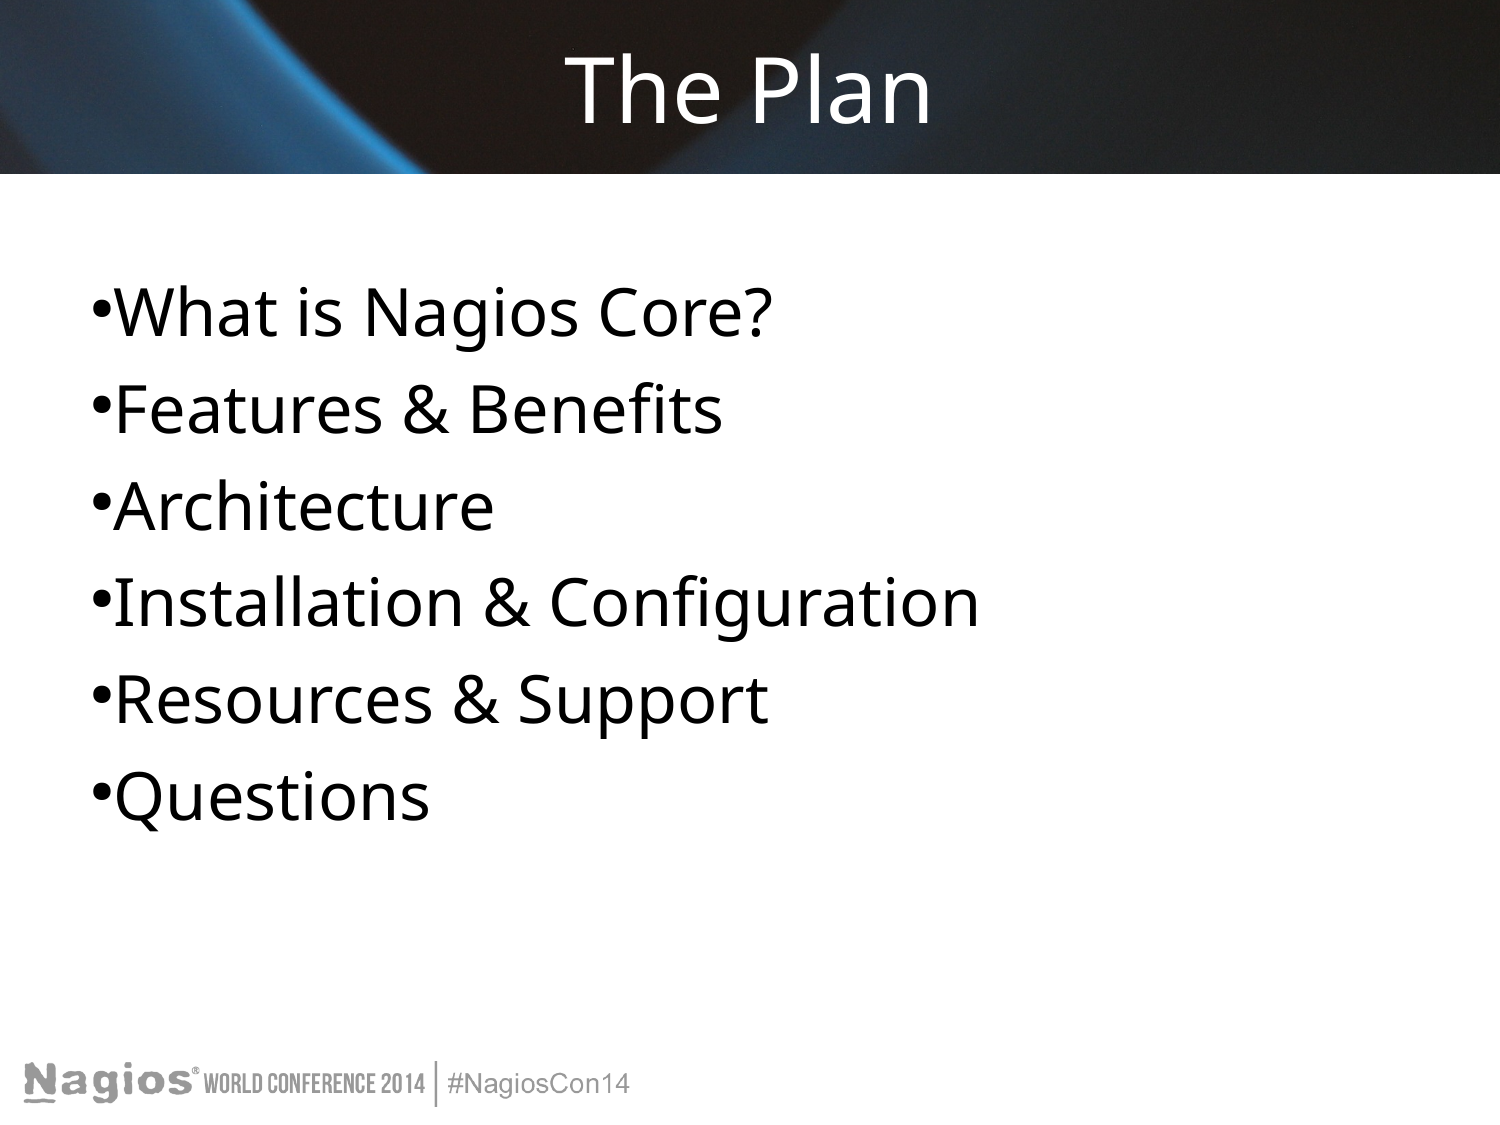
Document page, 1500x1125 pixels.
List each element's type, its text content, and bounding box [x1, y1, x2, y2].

title The Plan [75, 0, 1426, 174]
list What is Nagios Core? Features & Benefits Architecture Installation & Configuration Resources & Support Questions [75, 262, 1426, 1005]
